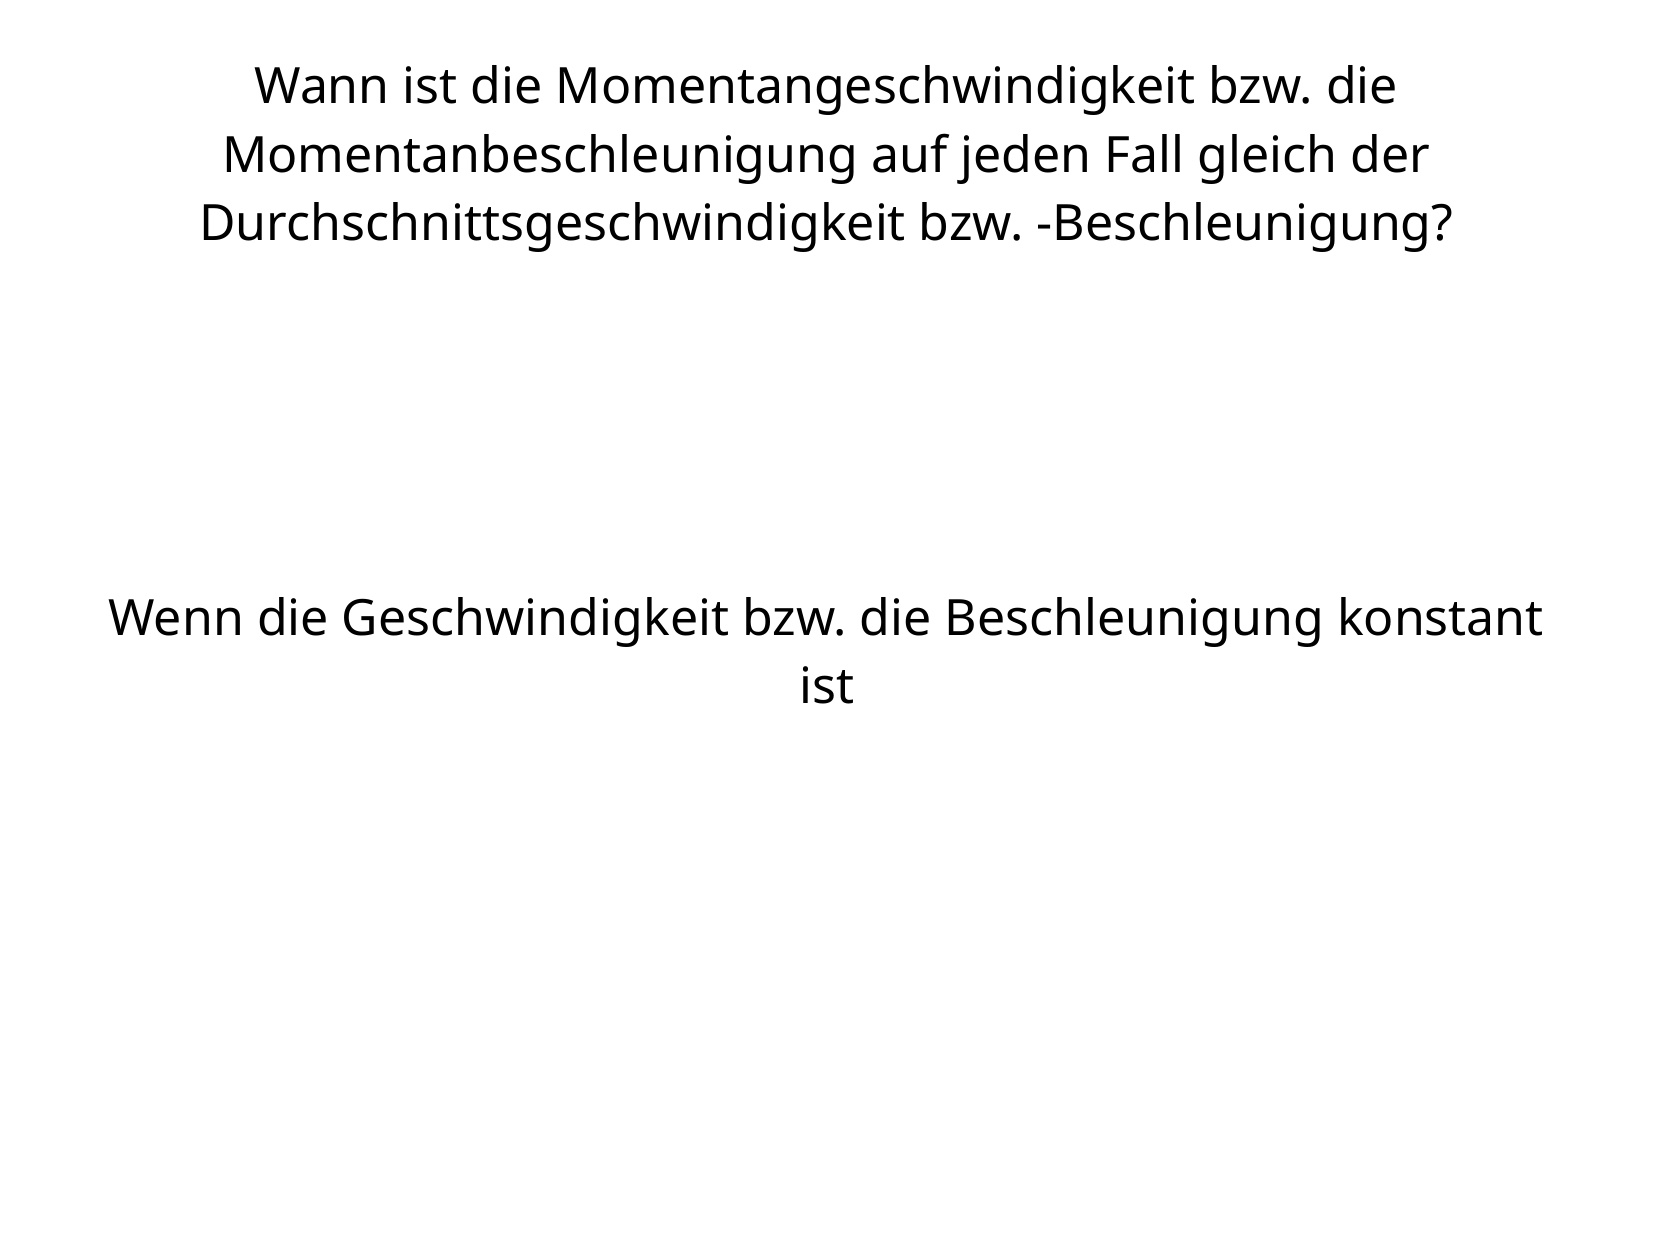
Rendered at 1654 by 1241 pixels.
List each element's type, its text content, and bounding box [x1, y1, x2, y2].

subtitle Wenn die Geschwindigkeit bzw. die Beschleunigung konstant ist [82, 290, 1571, 1010]
title Wann ist die Momentangeschwindigkeit bzw. die Momentanbeschleunigung auf jeden Fall gleich der Durchschnittsgeschwindigkeit bzw. -Beschleunigung? [82, 49, 1571, 257]
